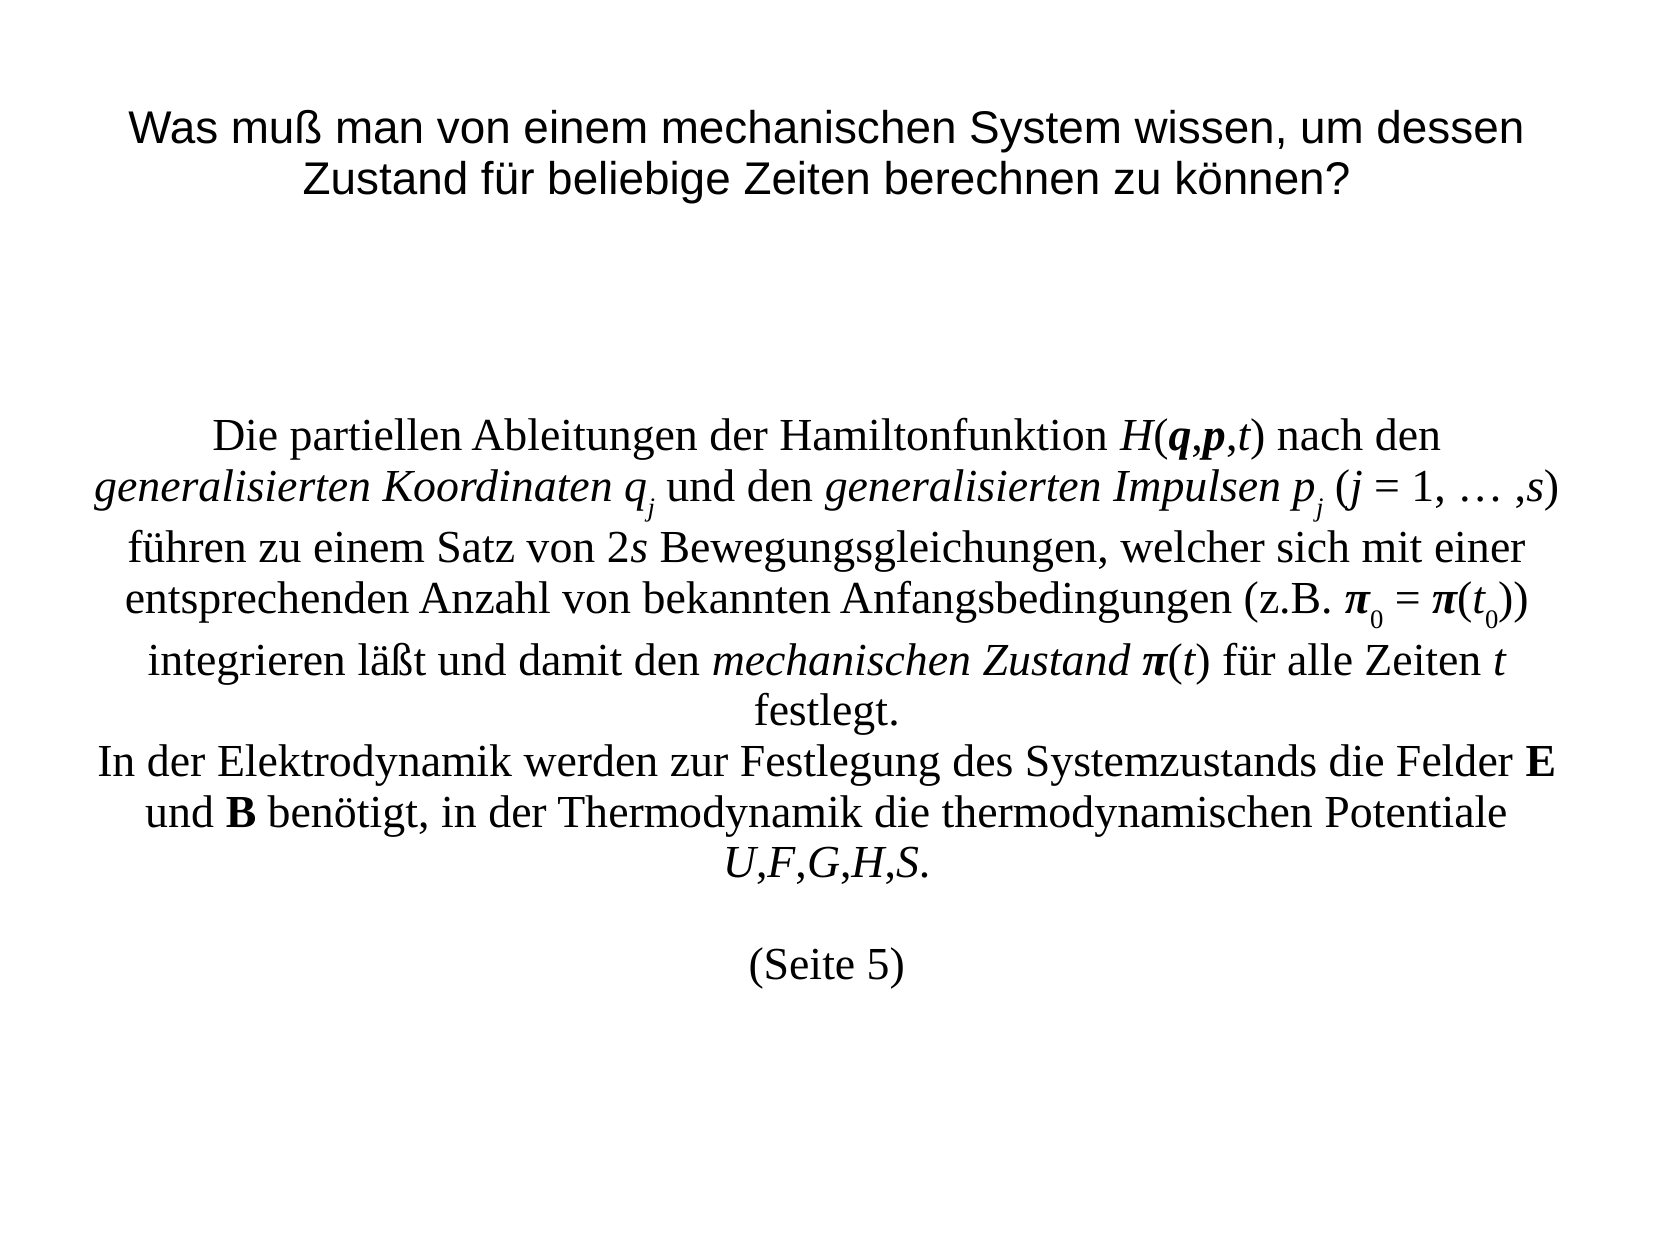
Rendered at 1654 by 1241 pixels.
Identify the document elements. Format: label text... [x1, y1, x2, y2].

title Was muß man von einem mechanischen System wissen, um dessen Zustand für beliebige Zeiten berechnen zu können? [82, 49, 1571, 257]
subtitle Die partiellen Ableitungen der Hamiltonfunktion H(q,p,t) nach den generalisierten Koordinaten qj und den generalisierten Impulsen pj (j = 1, … ,s) führen zu einem Satz von 2s Bewegungsgleichungen, welcher sich mit einer entsprechenden Anzahl von bekannten Anfangsbedingungen (z.B. π0 = π(t0)) integrieren läßt und damit den mechanischen Zustand π(t) für alle Zeiten t festlegt. In der Elektrodynamik werden zur Festlegung des Systemzustands die Felder E und B benötigt, in der Thermodynamik die thermodynamischen Potentiale U,F,G,H,S. (Seite 5) [82, 290, 1571, 1109]
